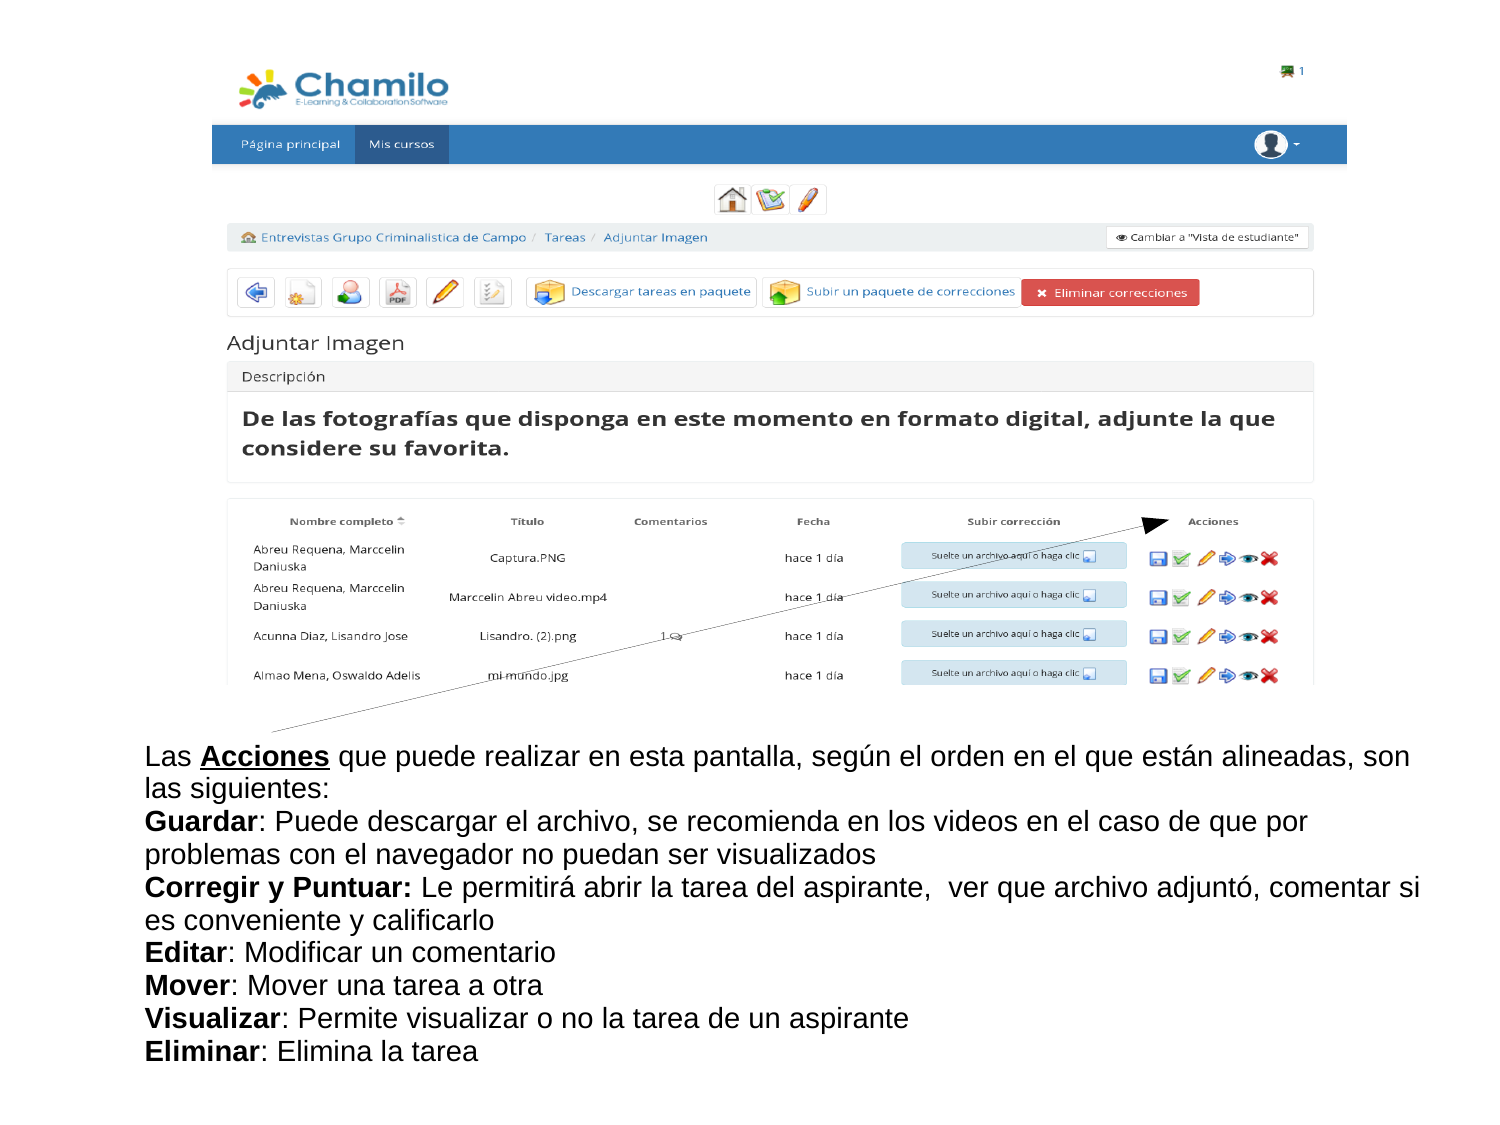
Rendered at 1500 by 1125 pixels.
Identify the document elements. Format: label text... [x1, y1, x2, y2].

picture [212, 62, 1347, 686]
text_box Las Acciones que puede realizar en esta pantalla, según el orden en el que están alineadas, son las siguientes: Guardar: Puede descargar el archivo, se recomienda en los videos en el caso de que por problemas con el navegador no puedan ser visualizados Corregir y Puntuar: Le permitirá abrir la tarea del aspirante, ver que archivo adjuntó, comentar si es conveniente y calificarlo Editar: Modificar un comentario Mover: Mover una tarea a otra Visualizar: Permite visualizar o no la tarea de un aspirante Eliminar: Elimina la tarea [129, 732, 1453, 1108]
